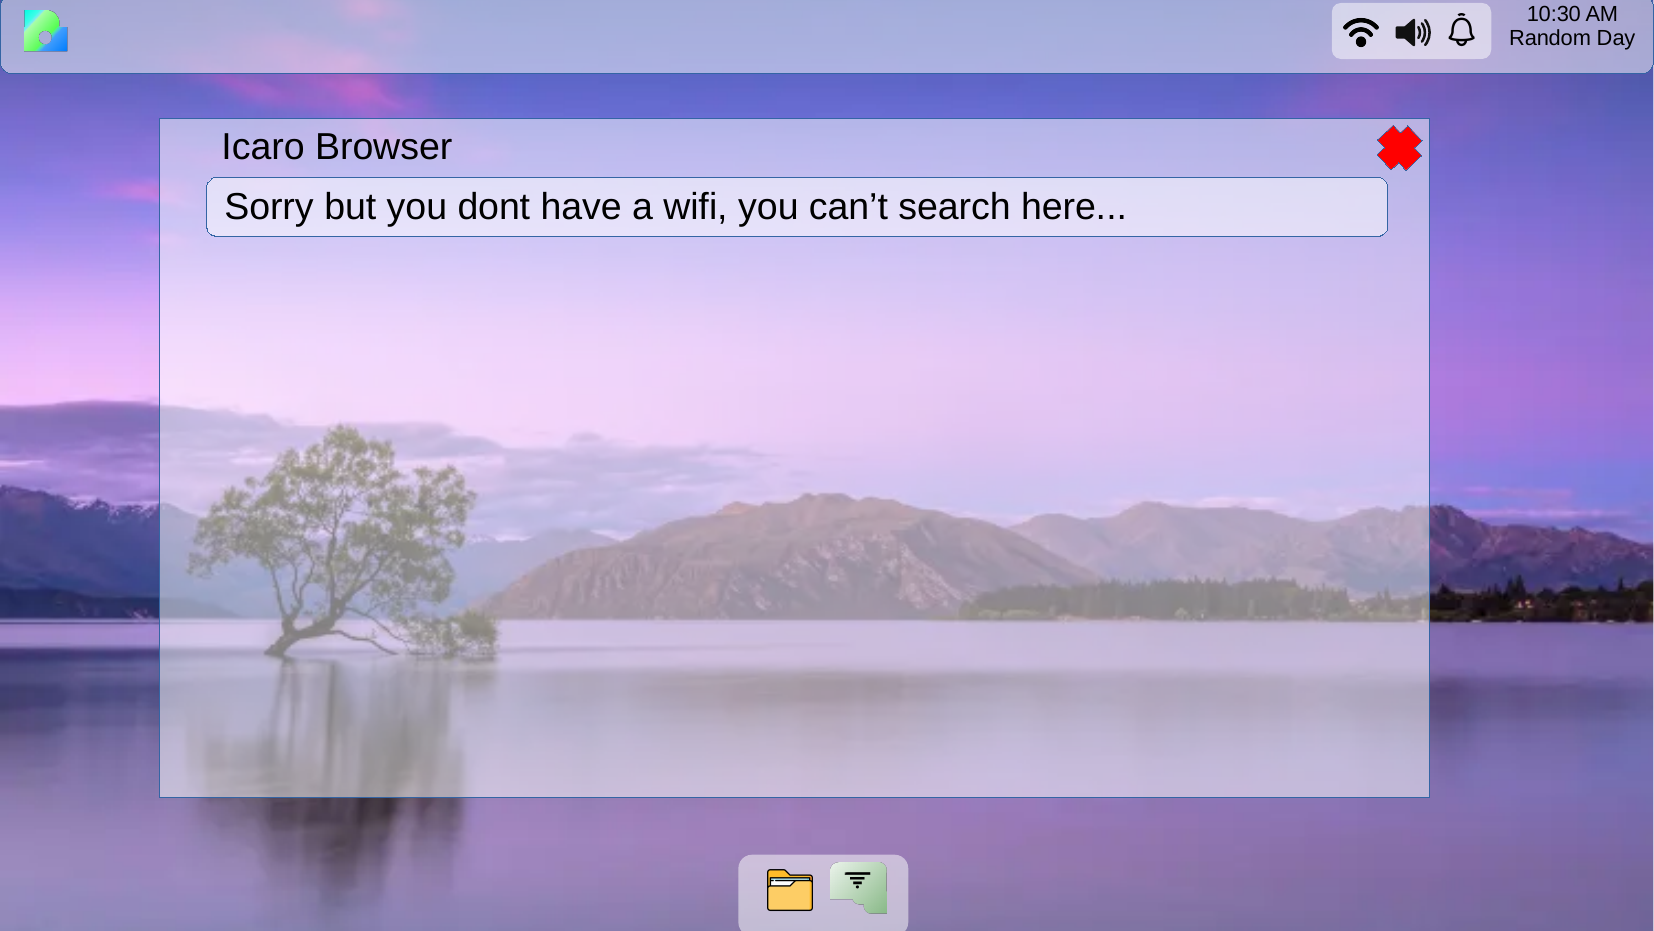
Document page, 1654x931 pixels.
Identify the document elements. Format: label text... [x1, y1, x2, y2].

text_box Sorry but you dont have a wifi, you can’t search here... [206, 177, 1388, 237]
picture [767, 867, 813, 913]
text_box Icaro Browser [206, 118, 473, 178]
picture [830, 862, 887, 919]
text_box [738, 854, 909, 931]
picture [1393, 12, 1433, 52]
text_box [159, 118, 1430, 798]
text_box [89, 0, 1654, 74]
picture [1343, 14, 1379, 51]
text_box 10:30 AM Random Day [1491, 0, 1654, 64]
picture [0, 0, 1654, 931]
picture [1443, 11, 1480, 48]
